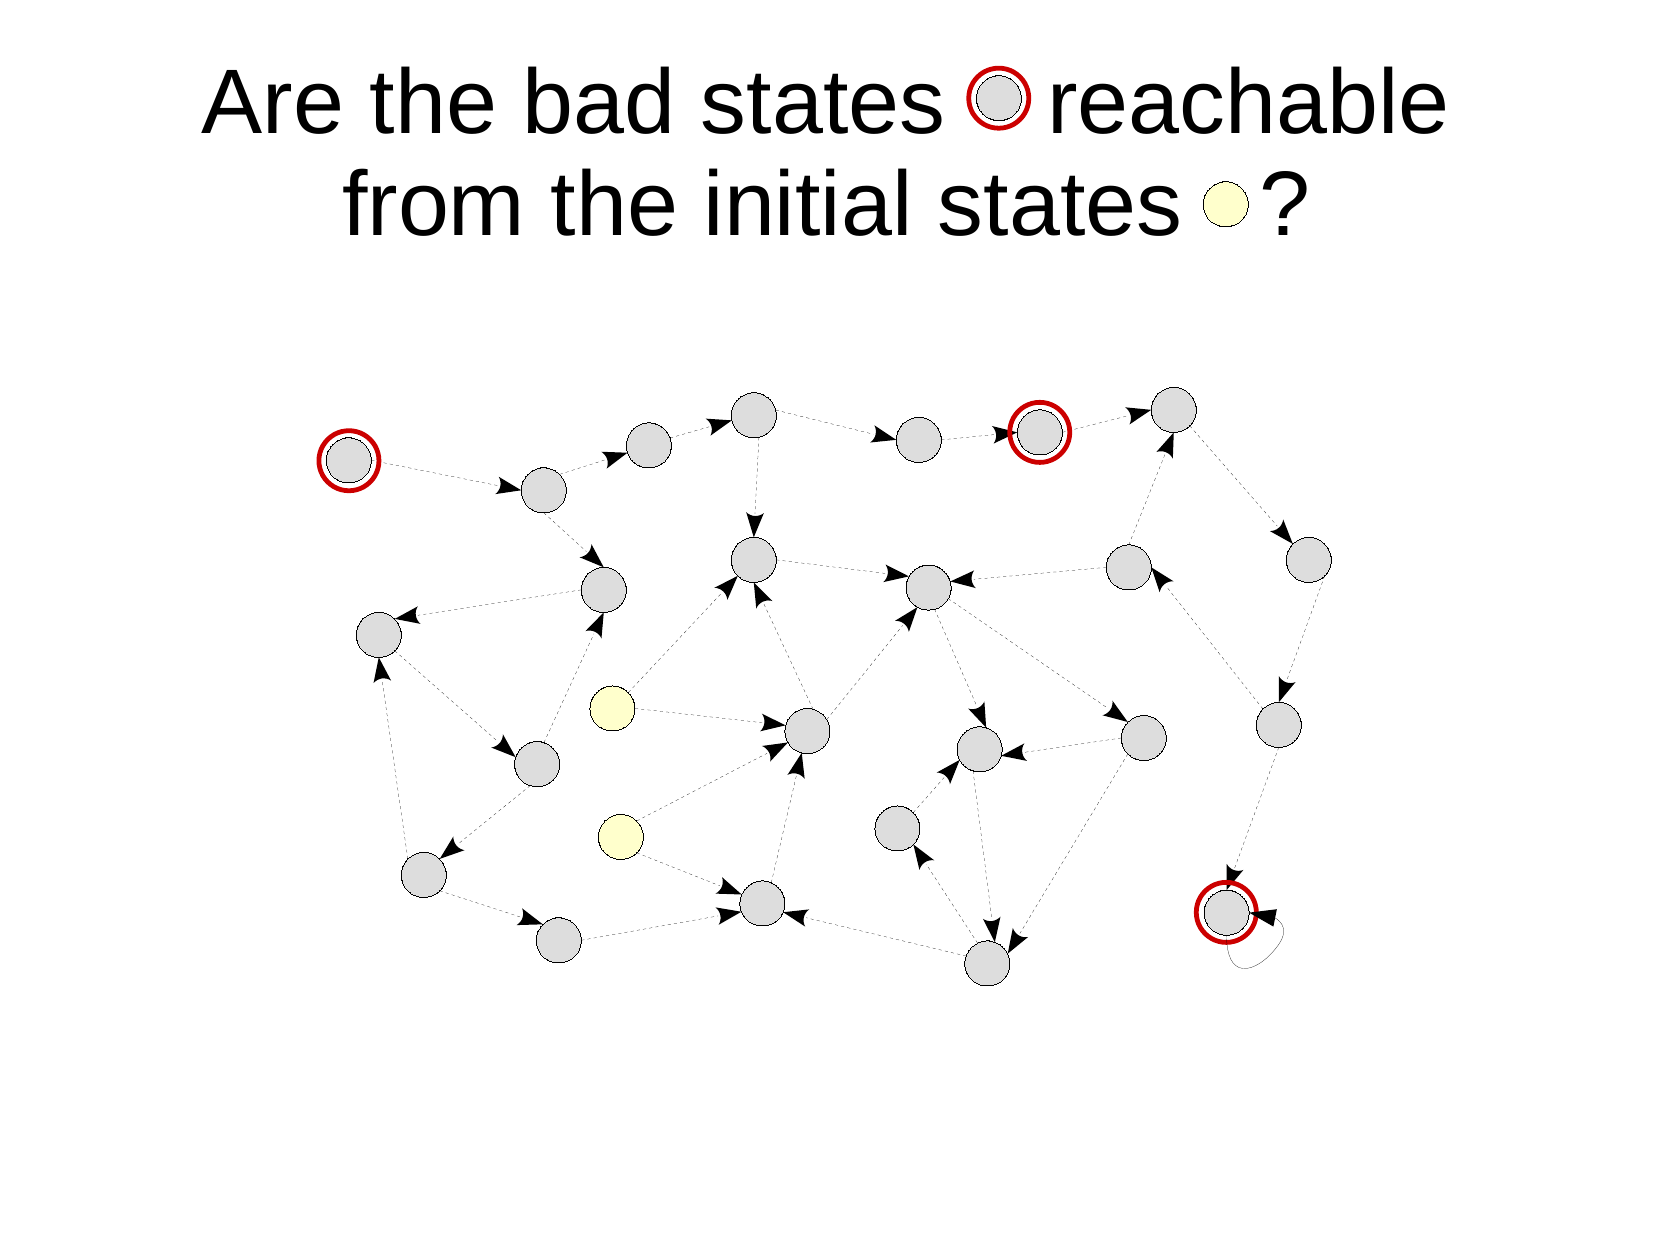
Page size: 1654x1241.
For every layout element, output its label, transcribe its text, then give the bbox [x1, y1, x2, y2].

text_box [521, 467, 567, 513]
text_box [1286, 537, 1332, 583]
text_box [957, 726, 1003, 772]
title Are the bad states reachable from the initial states ? [82, 49, 1571, 257]
text_box [1204, 890, 1250, 936]
text_box [739, 880, 785, 926]
text_box [874, 805, 920, 851]
text_box [964, 940, 1010, 986]
text_box [1121, 715, 1167, 761]
text_box [356, 612, 402, 658]
text_box [731, 537, 777, 583]
text_box [896, 417, 942, 463]
text_box [401, 852, 447, 898]
text_box [326, 437, 372, 483]
text_box [1017, 409, 1063, 455]
text_box [731, 392, 777, 438]
text_box [626, 422, 672, 468]
text_box [906, 565, 952, 611]
text_box [589, 685, 635, 731]
text_box [1151, 387, 1197, 433]
text_box [514, 741, 560, 787]
text_box [536, 917, 582, 963]
text_box [784, 708, 830, 754]
text_box [1203, 181, 1249, 227]
text_box [1106, 544, 1152, 590]
text_box [581, 567, 627, 613]
text_box [1256, 702, 1302, 748]
text_box [598, 814, 644, 860]
text_box [976, 75, 1022, 121]
